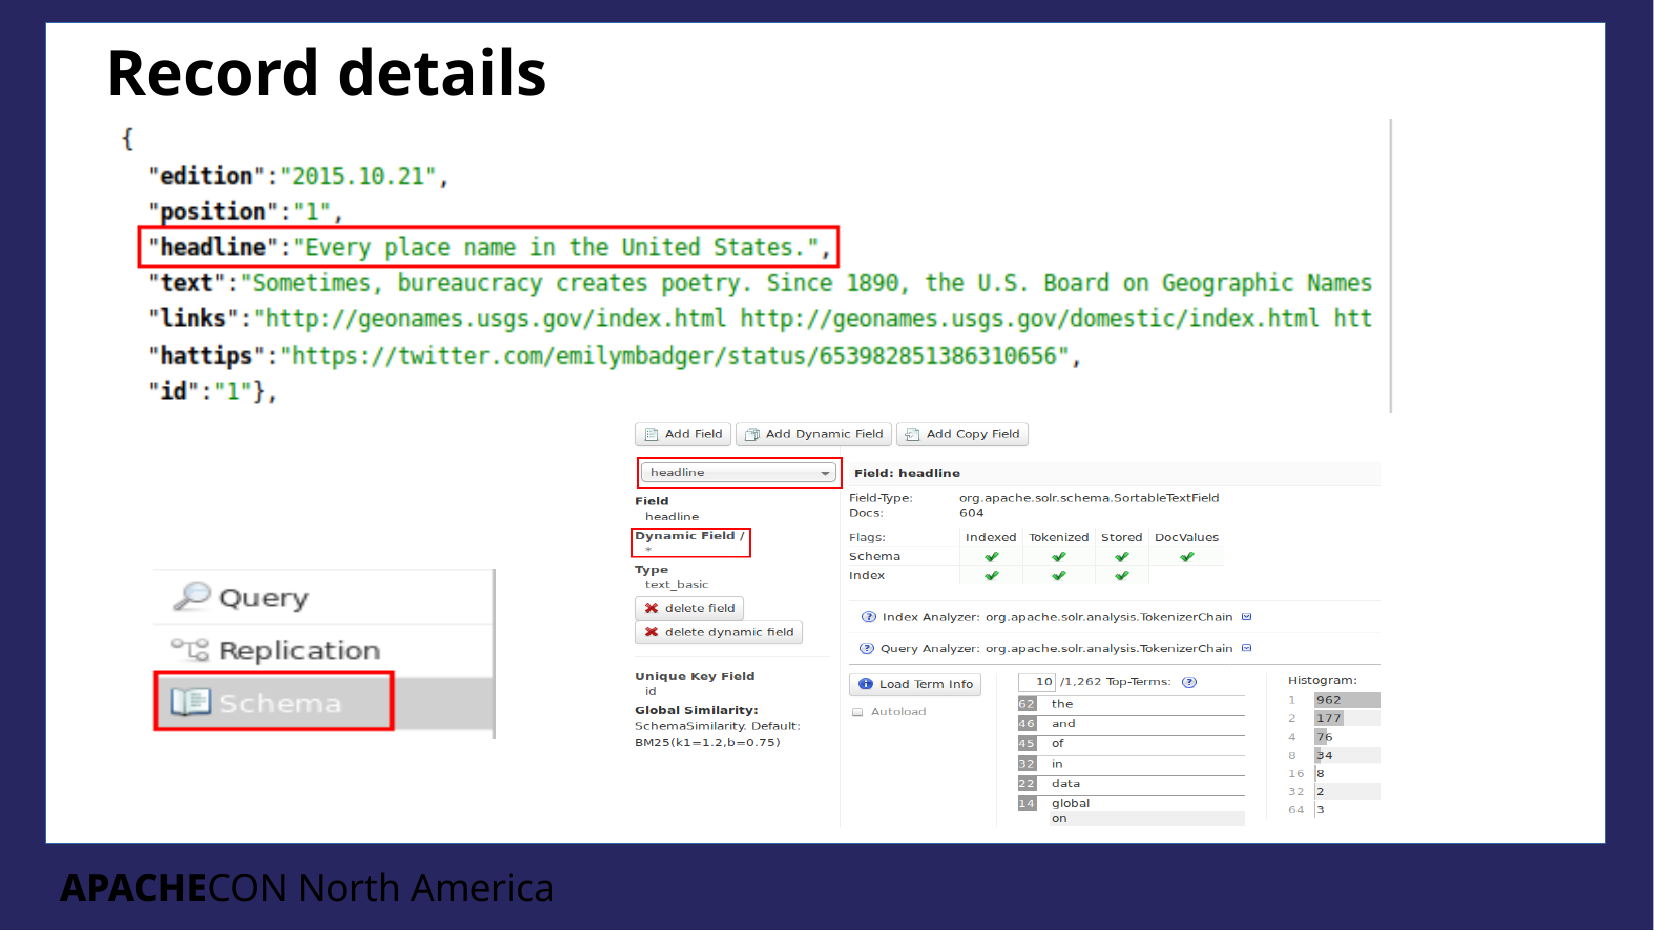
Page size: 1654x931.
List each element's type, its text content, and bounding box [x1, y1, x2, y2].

title Record details [105, 32, 1546, 110]
picture [57, 119, 1396, 413]
picture [134, 569, 496, 739]
picture [630, 415, 1381, 827]
